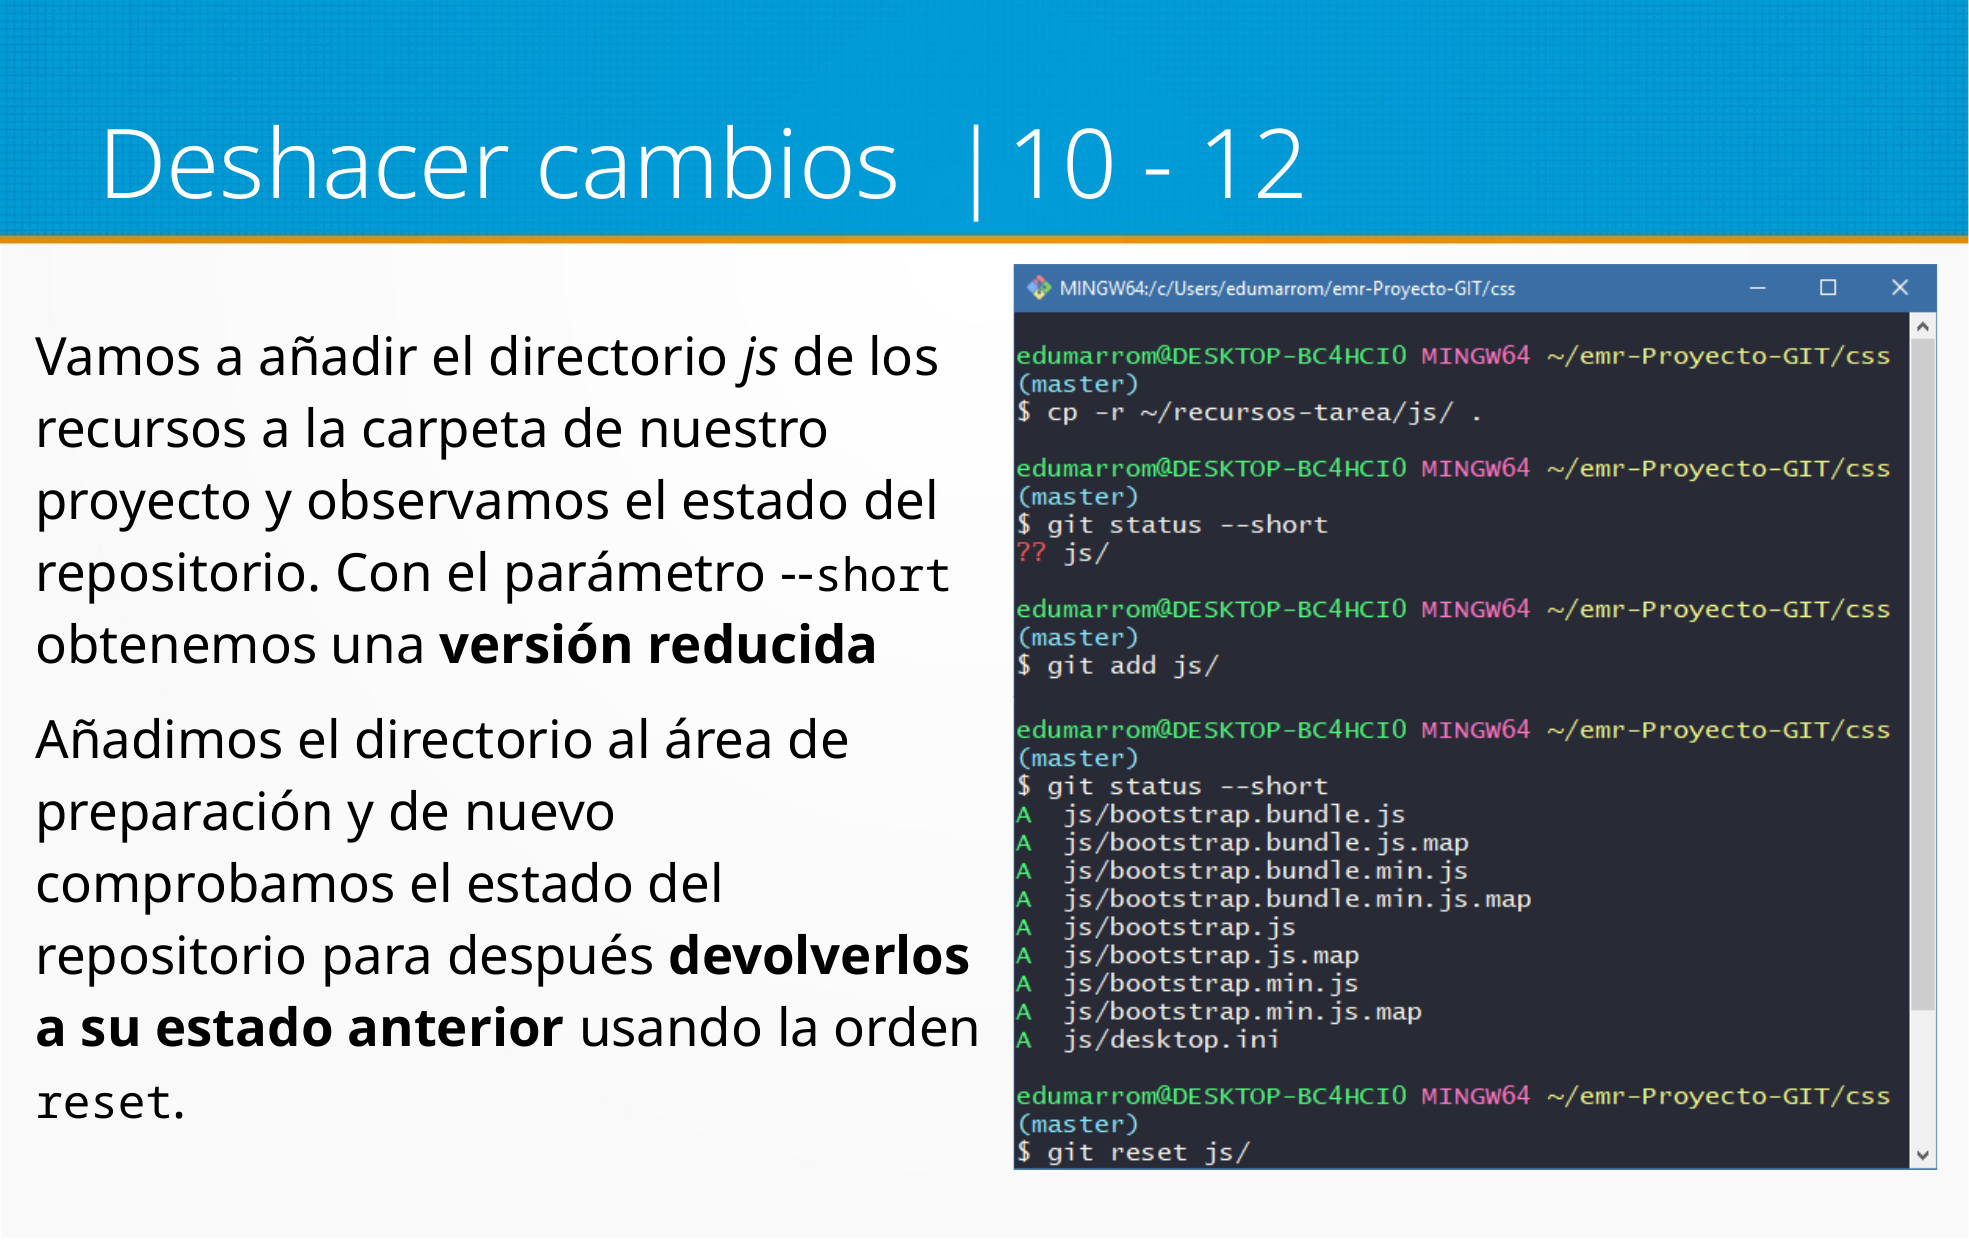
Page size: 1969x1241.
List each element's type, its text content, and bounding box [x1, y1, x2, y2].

picture [0, 233, 1969, 1241]
title Deshacer cambios | 10 - 12 [98, 19, 1870, 227]
list Vamos a añadir el directorio js de los recursos a la carpeta de nuestro proyecto y observamos el estado del repositorio. Con el parámetro --short obtenemos una versión reducida Añadimos el directorio al área de preparación y de nuevo comprobamos el estado del repositorio para después devolverlos a su estado anterior usando la orden reset. [35, 318, 983, 1134]
